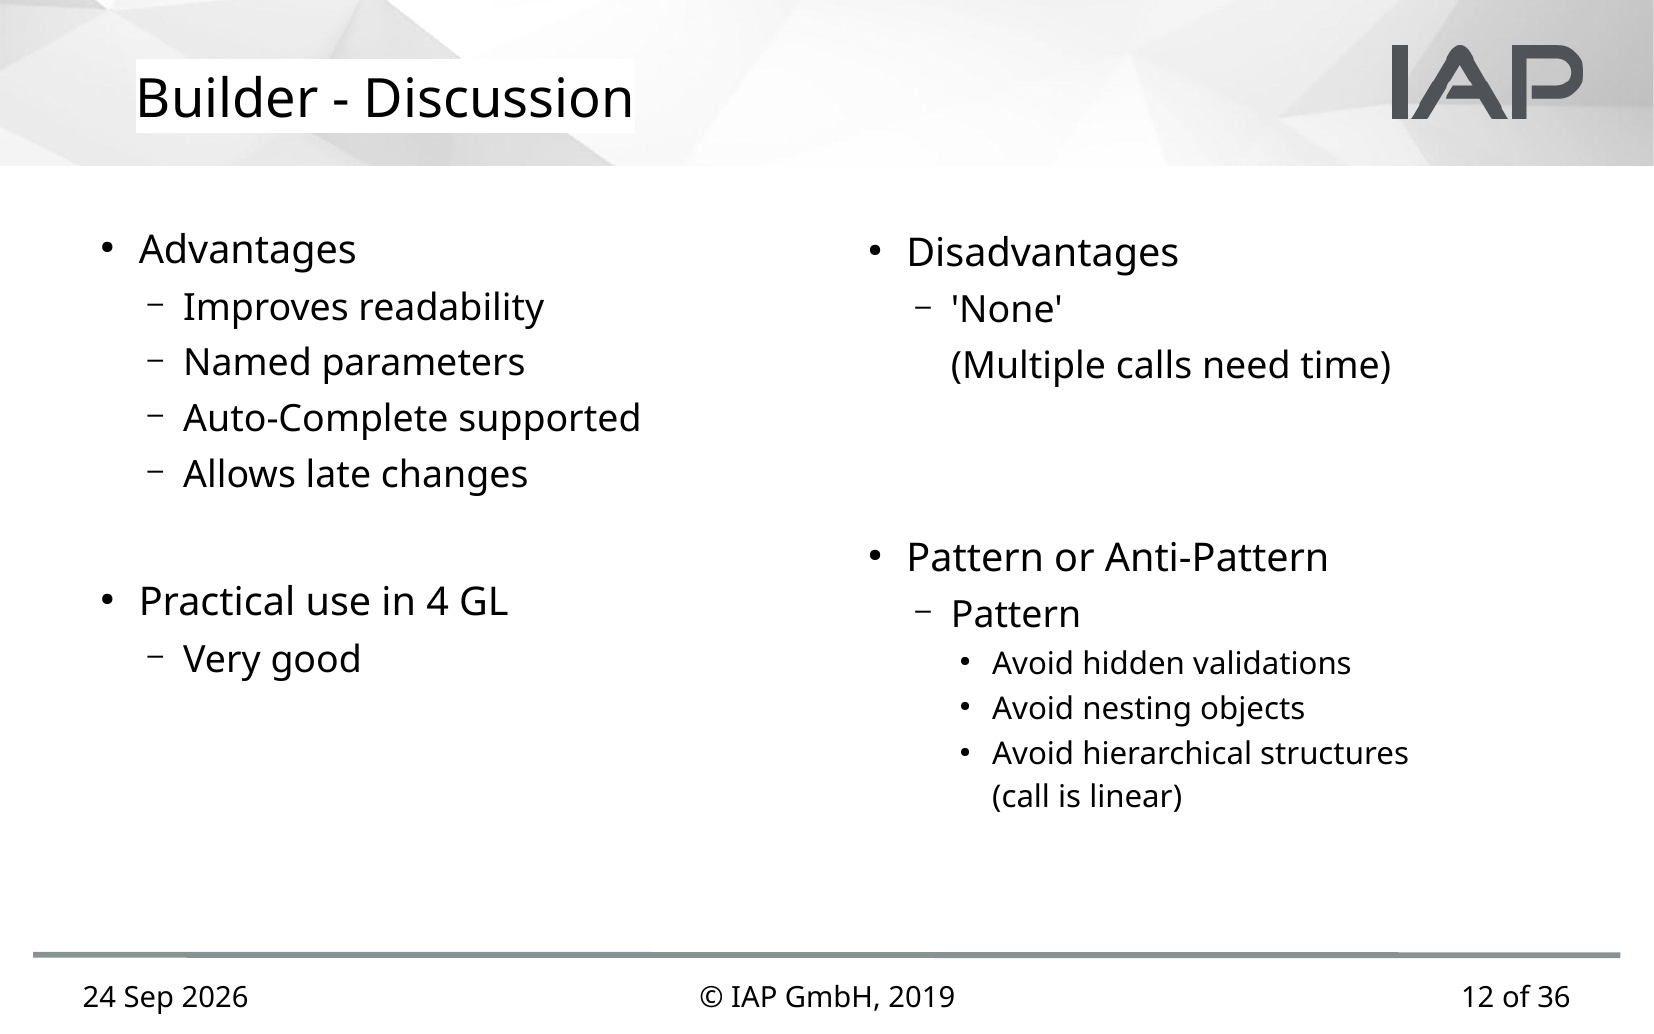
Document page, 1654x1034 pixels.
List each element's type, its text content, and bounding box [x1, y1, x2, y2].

picture [0, 0, 1654, 166]
list Disadvantages 'None' (Multiple calls need time) Pattern or Anti-Pattern Pattern Avoid hidden validations Avoid nesting objects Avoid hierarchical structures (call is linear) [850, 224, 1595, 925]
title Builder - Discussion [135, 41, 1264, 152]
list Advantages Improves readability Named parameters Auto-Complete supported Allows late changes Practical use in 4 GL Very good [82, 221, 804, 922]
